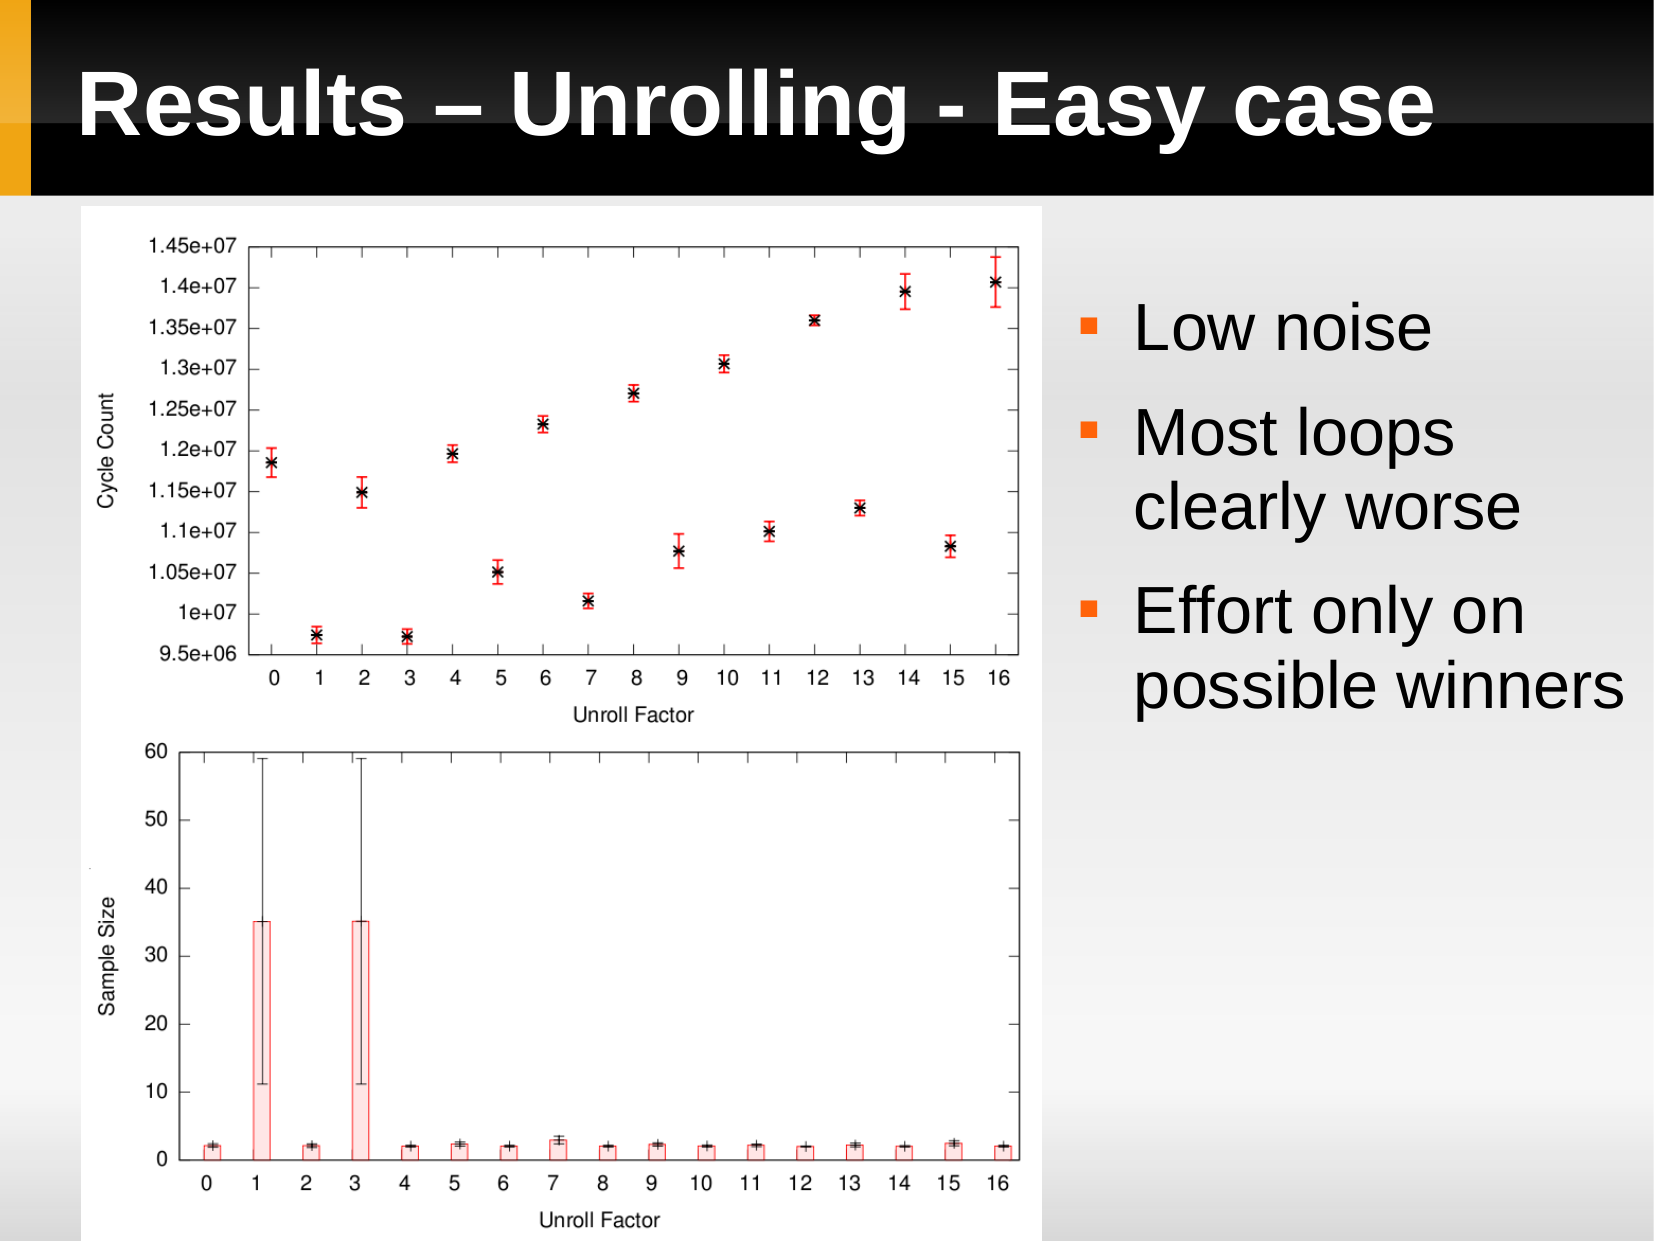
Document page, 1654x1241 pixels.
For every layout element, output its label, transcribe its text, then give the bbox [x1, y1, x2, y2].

title Results – Unrolling - Easy case [76, 7, 1565, 200]
list Low noise Most loops clearly worse Effort only on possible winners [1062, 290, 1654, 1094]
picture [0, 0, 1654, 1241]
